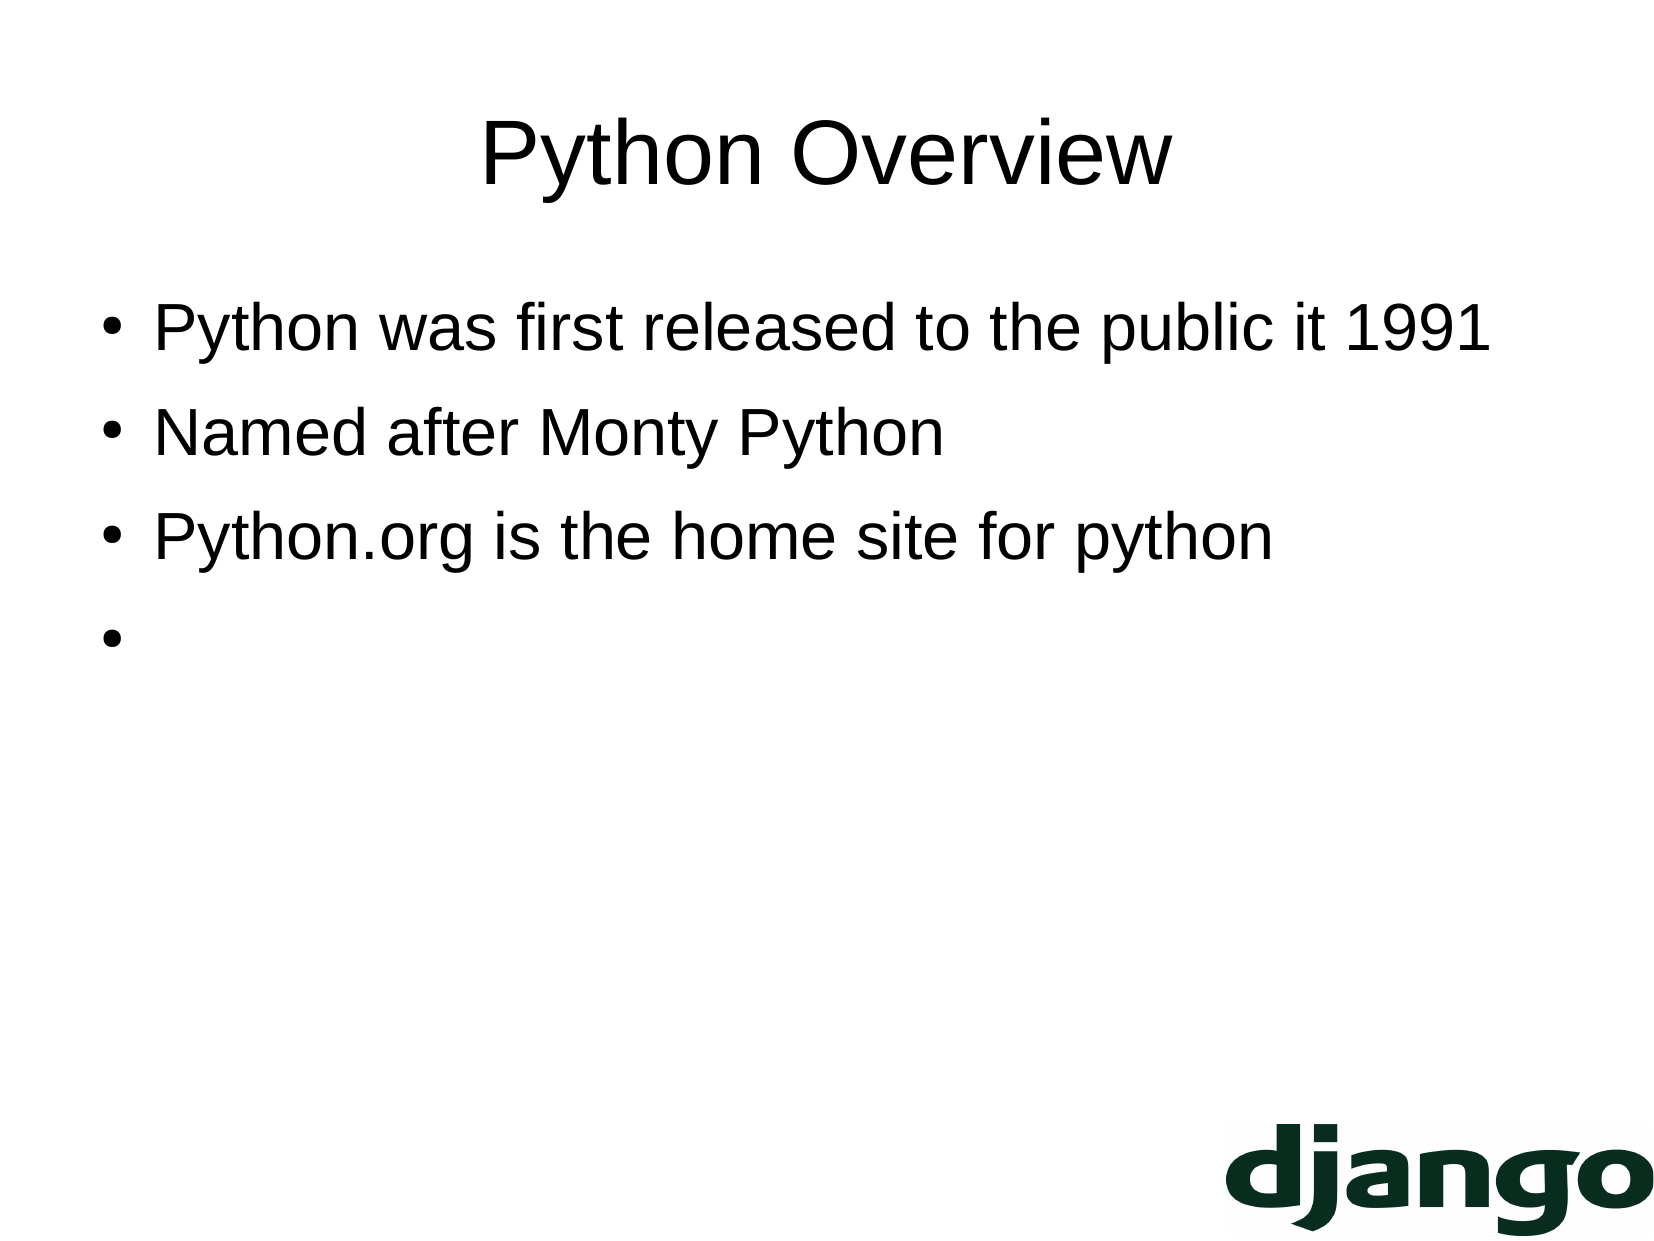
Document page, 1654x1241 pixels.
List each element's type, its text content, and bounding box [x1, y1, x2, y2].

title Python Overview [82, 49, 1571, 257]
list Python was first released to the public it 1991 Named after Monty Python Python.org is the home site for python [82, 290, 1571, 1109]
picture [1226, 1124, 1654, 1236]
